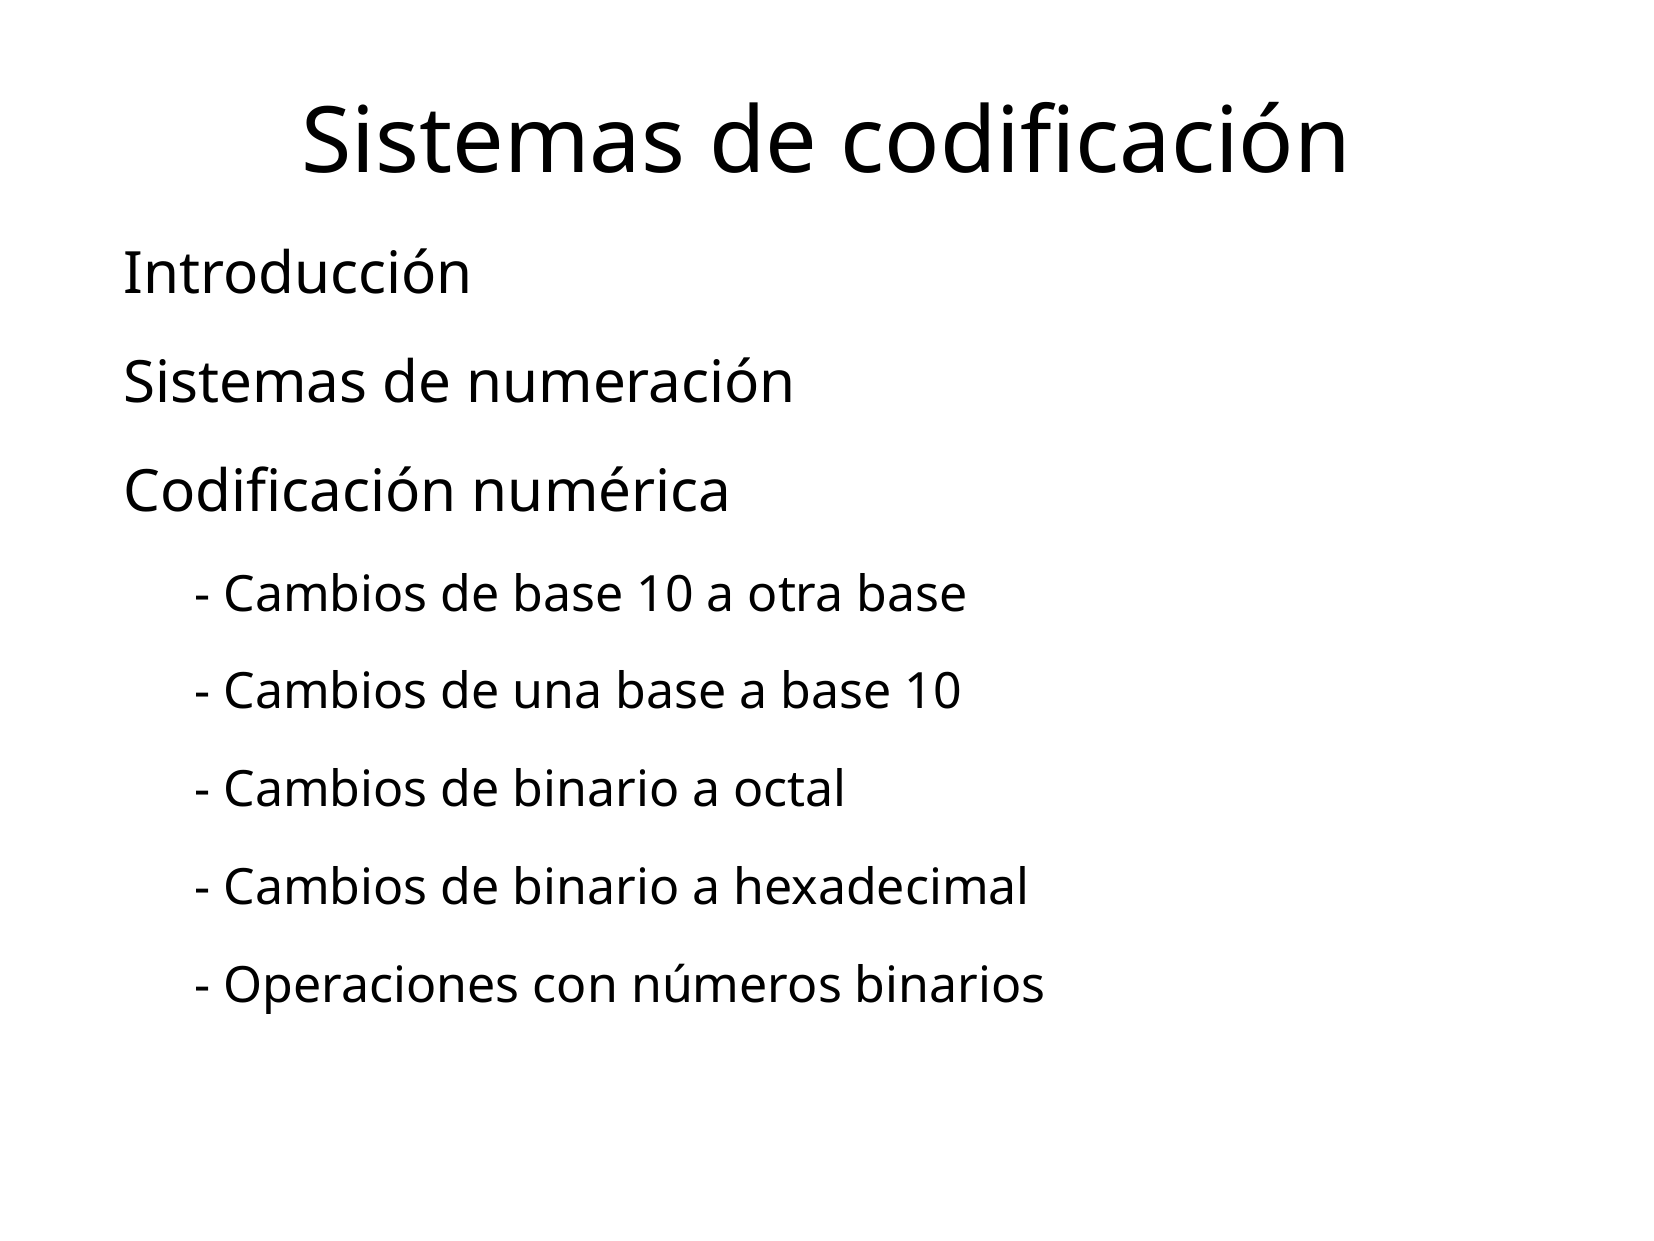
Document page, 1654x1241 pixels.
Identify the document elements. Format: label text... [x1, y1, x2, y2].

title Sistemas de codificación [82, 49, 1571, 225]
list Introducción Sistemas de numeración Codificación numérica - Cambios de base 10 a otra base - Cambios de una base a base 10 - Cambios de binario a octal - Cambios de binario a hexadecimal - Operaciones con números binarios [124, 231, 1613, 951]
